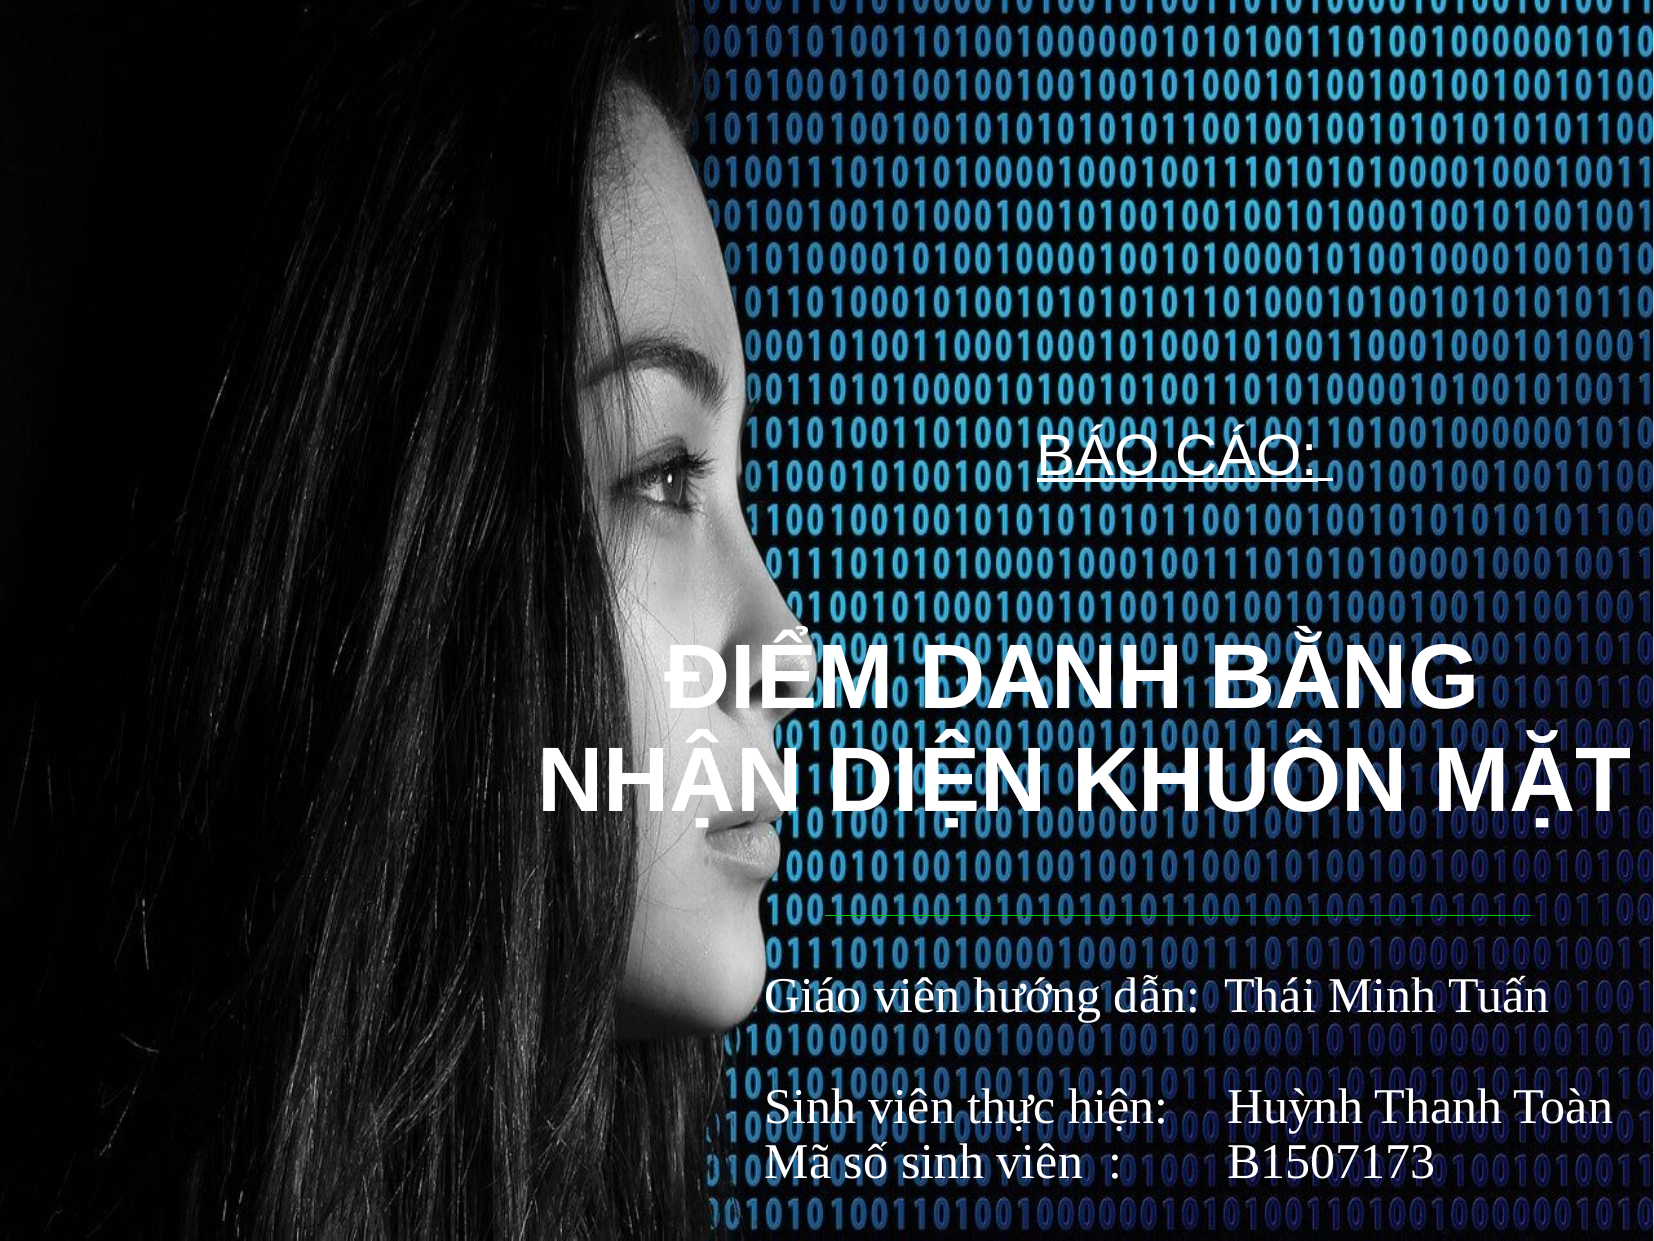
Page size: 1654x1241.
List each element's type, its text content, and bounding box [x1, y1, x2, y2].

text_box ĐIỂM DANH BẰNG NHẬN DIỆN KHUÔN MẶT [495, 618, 1651, 961]
text_box BÁO CÁO: [915, 415, 1456, 526]
text_box Giáo viên hướng dẫn: Thái Minh Tuấn Sinh viên thực hiện: Huỳnh Thanh Toàn Mã số sinh viên : B1507173 [750, 960, 1636, 1241]
picture [0, 0, 1654, 1241]
